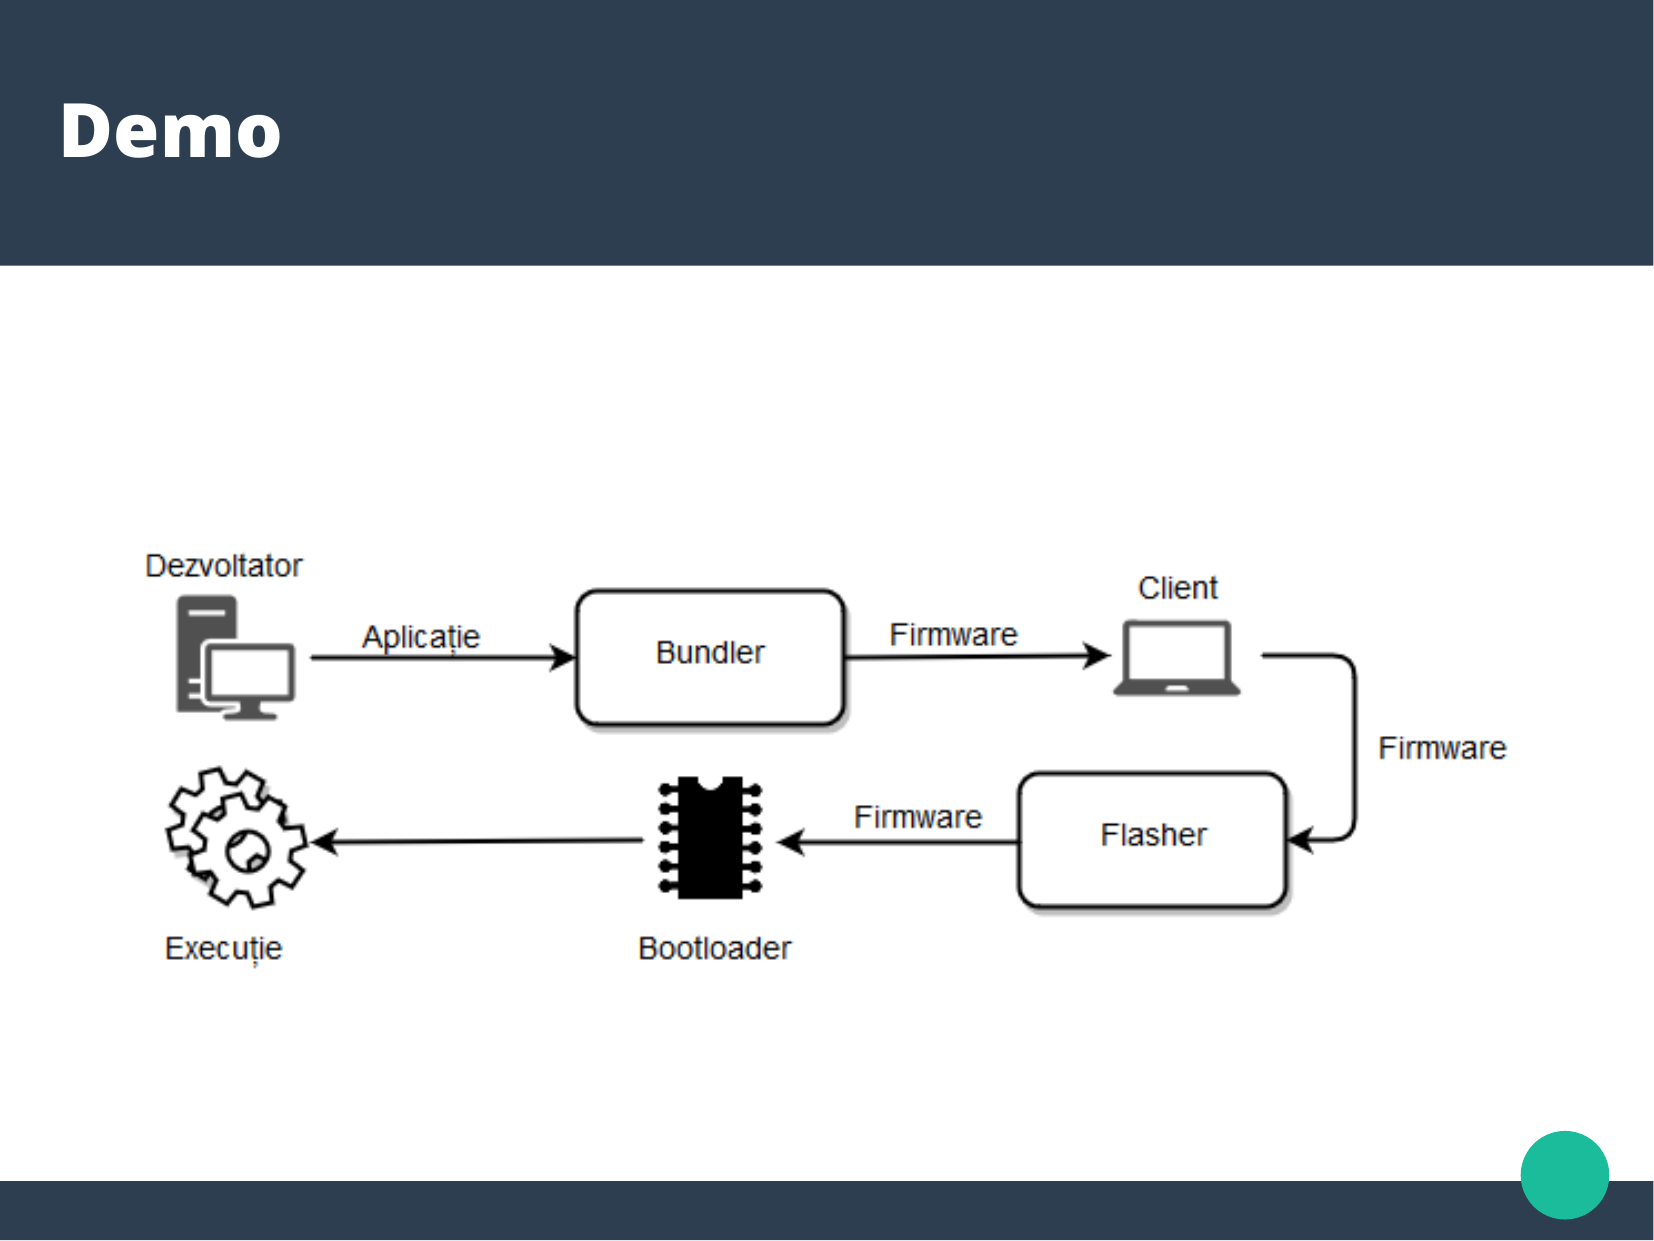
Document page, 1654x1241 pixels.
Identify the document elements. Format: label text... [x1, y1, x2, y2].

title Demo [59, 49, 1595, 207]
picture [141, 546, 1512, 983]
